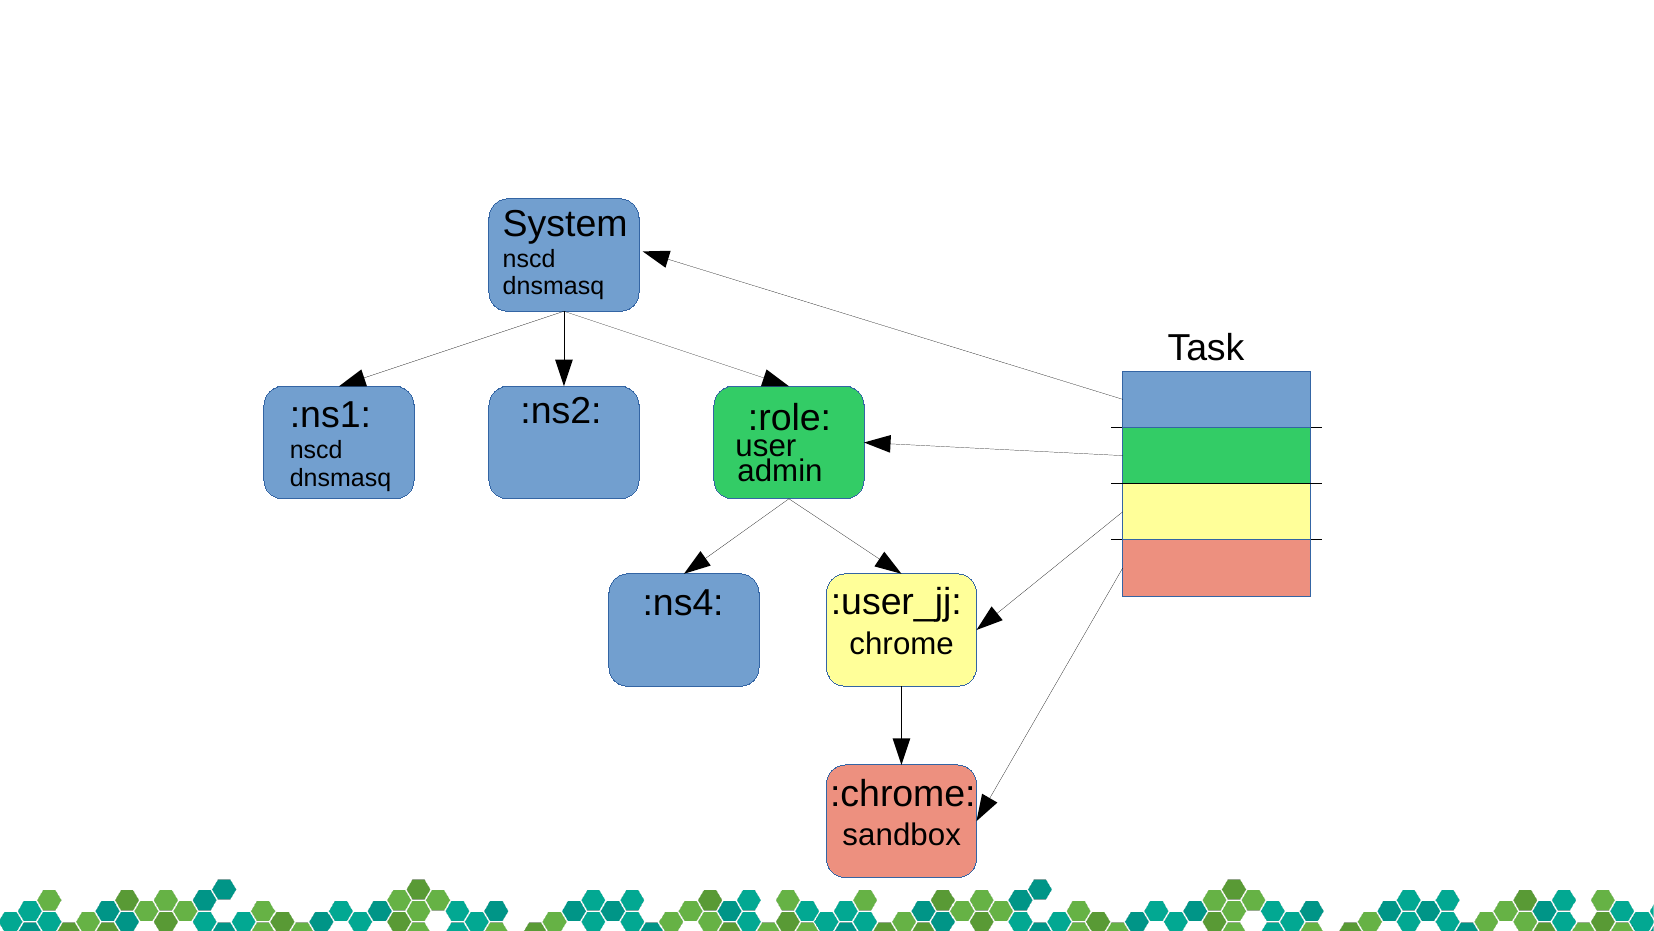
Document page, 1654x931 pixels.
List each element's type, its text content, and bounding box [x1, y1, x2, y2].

text_box :chrome: [815, 764, 991, 822]
text_box sandbox [827, 809, 977, 860]
text_box :ns1: nscd dnsmasq [275, 385, 407, 499]
text_box [263, 388, 275, 497]
text_box :user_jj: [816, 573, 977, 630]
text_box System nscd dnsmasq [488, 195, 643, 308]
text_box :ns2: [505, 382, 617, 440]
text_box [407, 390, 415, 495]
text_box Task [1152, 318, 1260, 376]
text_box :ns4: [627, 573, 739, 631]
text_box :chrome: [977, 810, 991, 822]
text_box :role: [733, 389, 846, 447]
text_box chrome [834, 618, 969, 669]
text_box [608, 573, 760, 687]
text_box [713, 386, 865, 499]
text_box admin [722, 445, 838, 495]
text_box [1122, 484, 1311, 597]
text_box user [720, 420, 812, 470]
text_box [497, 308, 631, 312]
text_box [826, 630, 977, 687]
text_box [1122, 371, 1311, 483]
picture [0, 871, 1654, 931]
text_box [826, 822, 977, 878]
text_box [488, 386, 640, 499]
